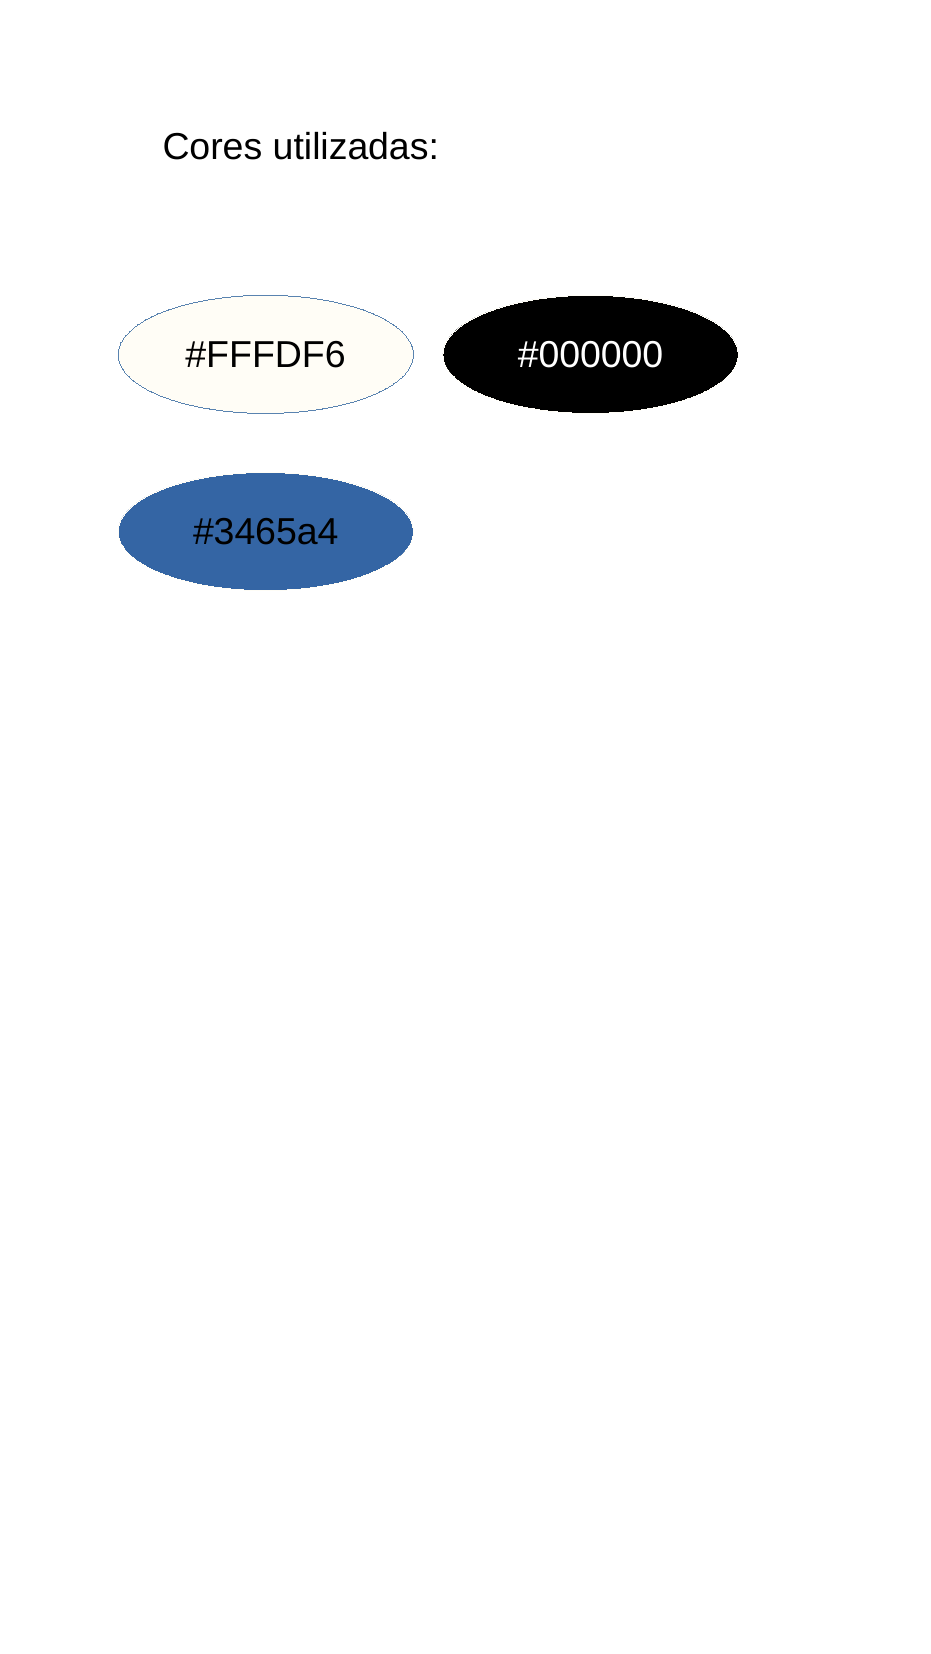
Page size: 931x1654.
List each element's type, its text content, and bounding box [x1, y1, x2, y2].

text_box Cores utilizadas: [147, 118, 562, 237]
text_box #FFFDF6 [118, 295, 414, 414]
text_box #3465a4 [118, 472, 414, 591]
text_box #000000 [442, 295, 739, 414]
